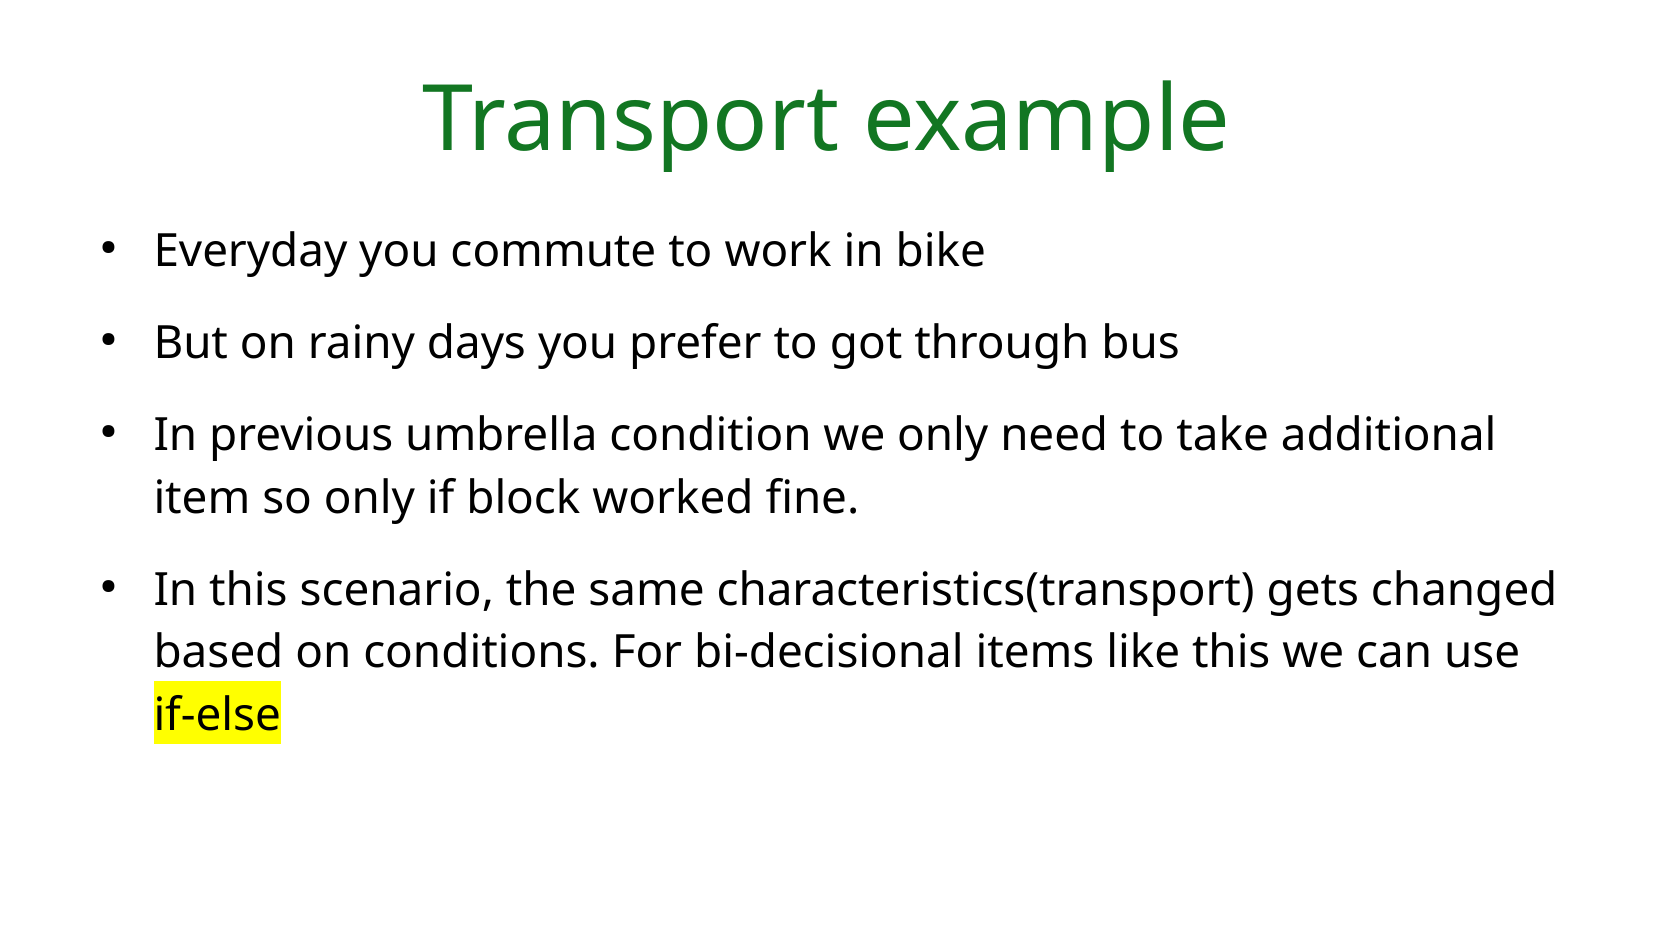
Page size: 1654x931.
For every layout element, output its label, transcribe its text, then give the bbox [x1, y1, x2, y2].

list Everyday you commute to work in bike But on rainy days you prefer to got through bus In previous umbrella condition we only need to take additional item so only if block worked fine. In this scenario, the same characteristics(transport) gets changed based on conditions. For bi-decisional items like this we can use if-else [82, 217, 1571, 863]
title Transport example [82, 37, 1571, 193]
